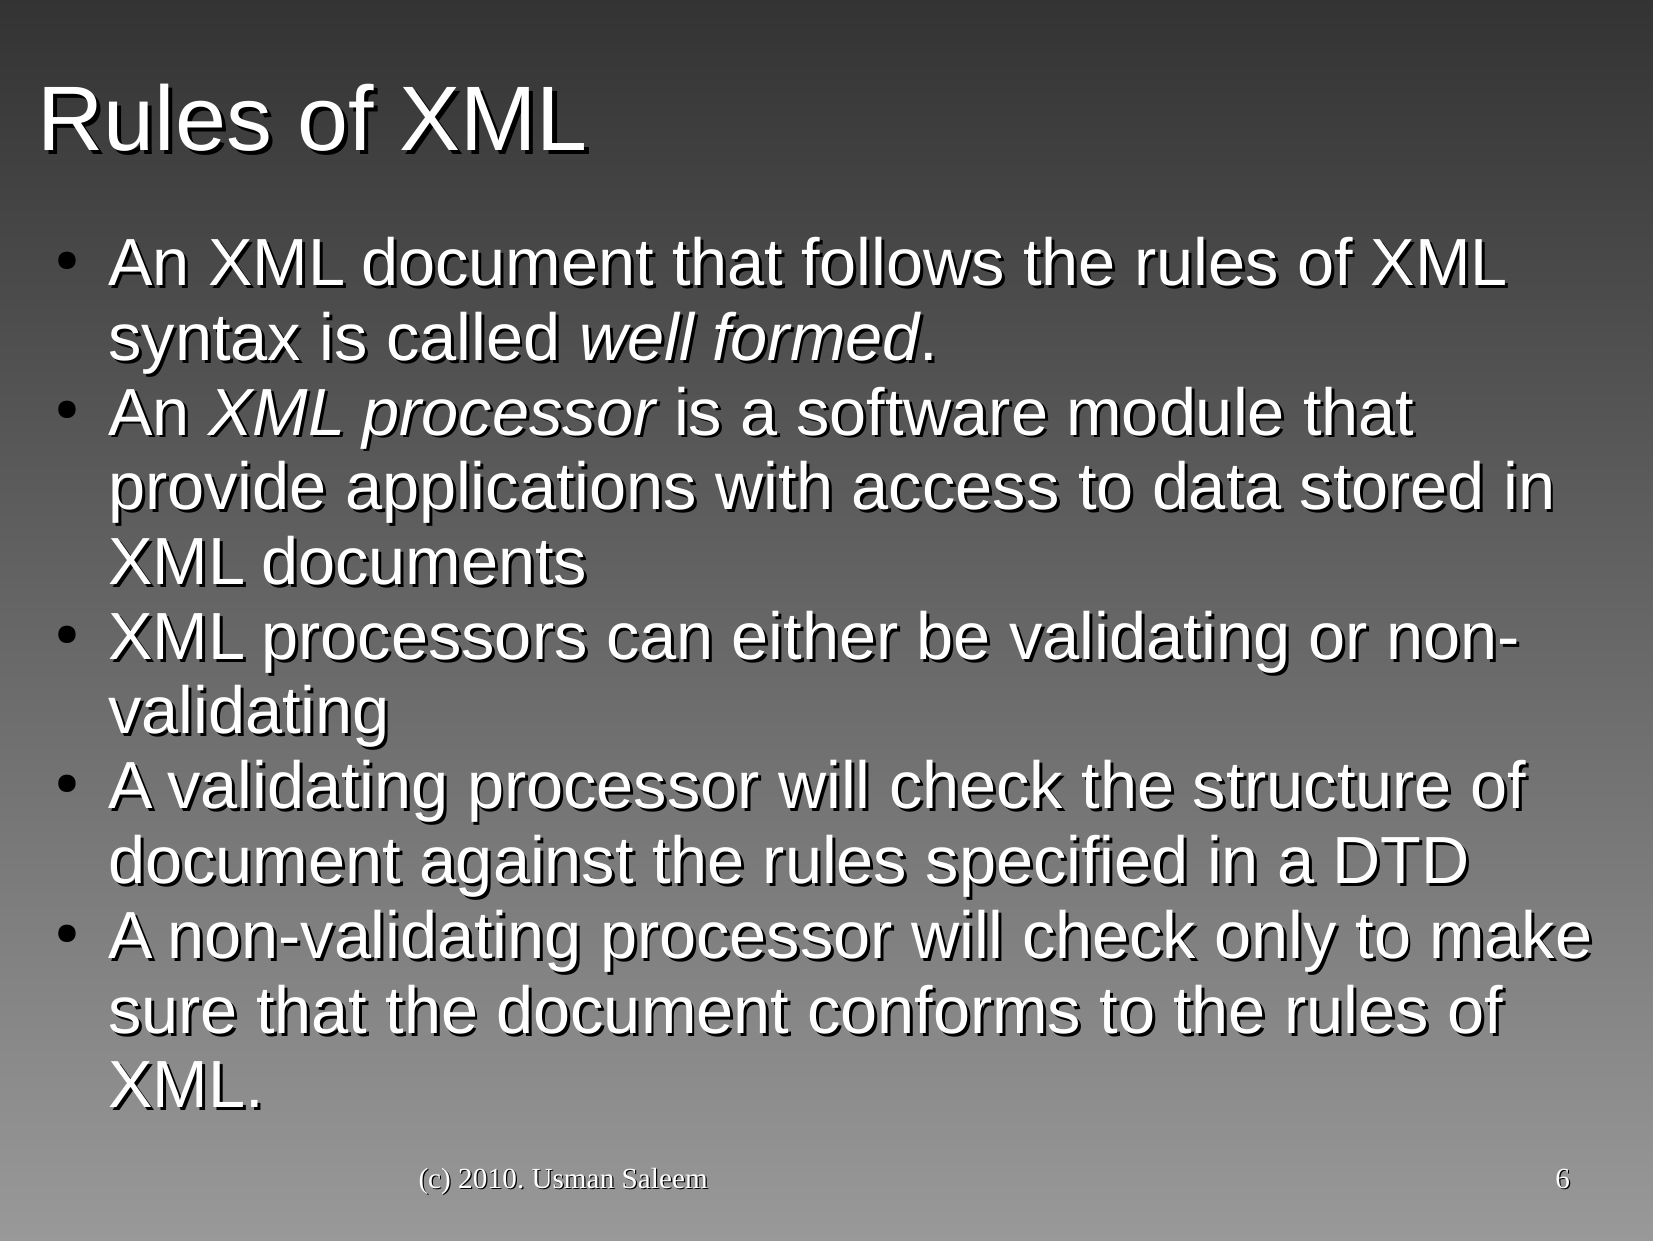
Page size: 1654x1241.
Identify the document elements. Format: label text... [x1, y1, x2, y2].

title Rules of XML [37, 56, 1613, 181]
list An XML document that follows the rules of XML syntax is called well formed. An XML processor is a software module that provide applications with access to data stored in XML documents XML processors can either be validating or non-validating A validating processor will check the structure of document against the rules specified in a DTD A non-validating processor will check only to make sure that the document conforms to the rules of XML. [37, 225, 1613, 1126]
